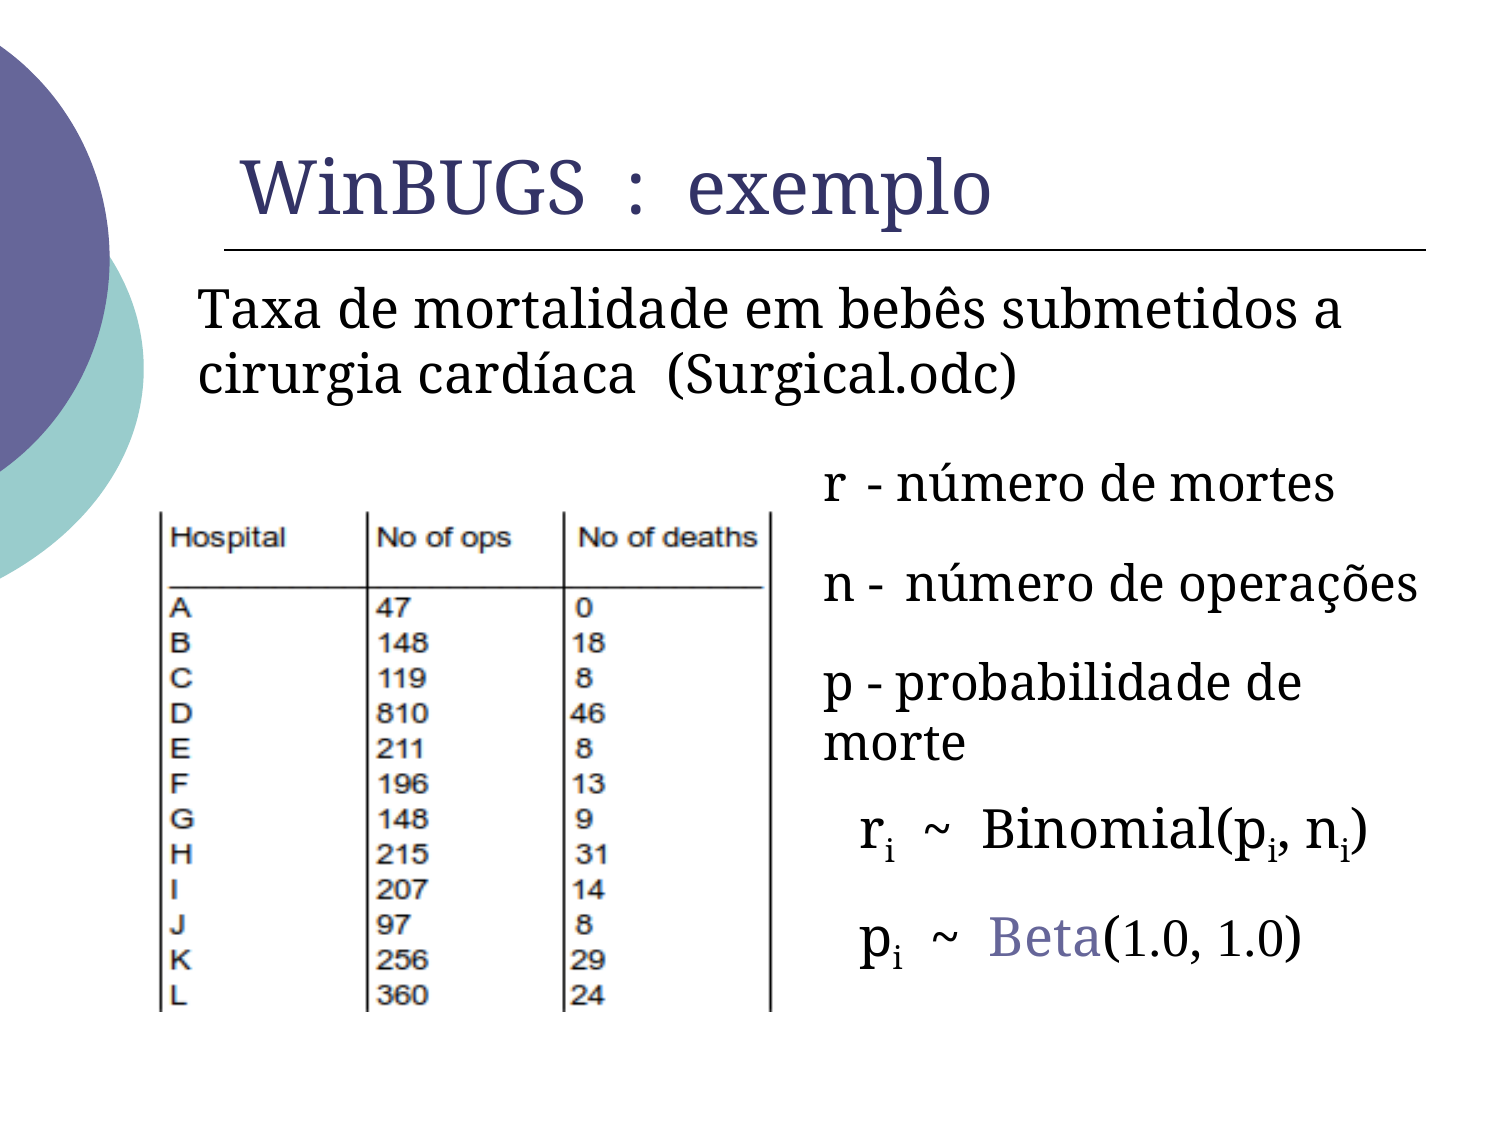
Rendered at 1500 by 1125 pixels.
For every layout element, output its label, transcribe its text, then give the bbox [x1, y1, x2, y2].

text_box ri ~ Binomial(pi, ni) pi ~ Beta(1.0, 1.0) [844, 786, 1436, 985]
text_box r - número de mortes n - número de operações p - probabilidade de morte [809, 444, 1453, 779]
text_box Taxa de mortalidade em bebês submetidos a cirurgia cardíaca (Surgical.odc) [183, 267, 1459, 413]
chart [123, 477, 999, 1012]
title WinBUGS : exemplo [224, 49, 1425, 237]
